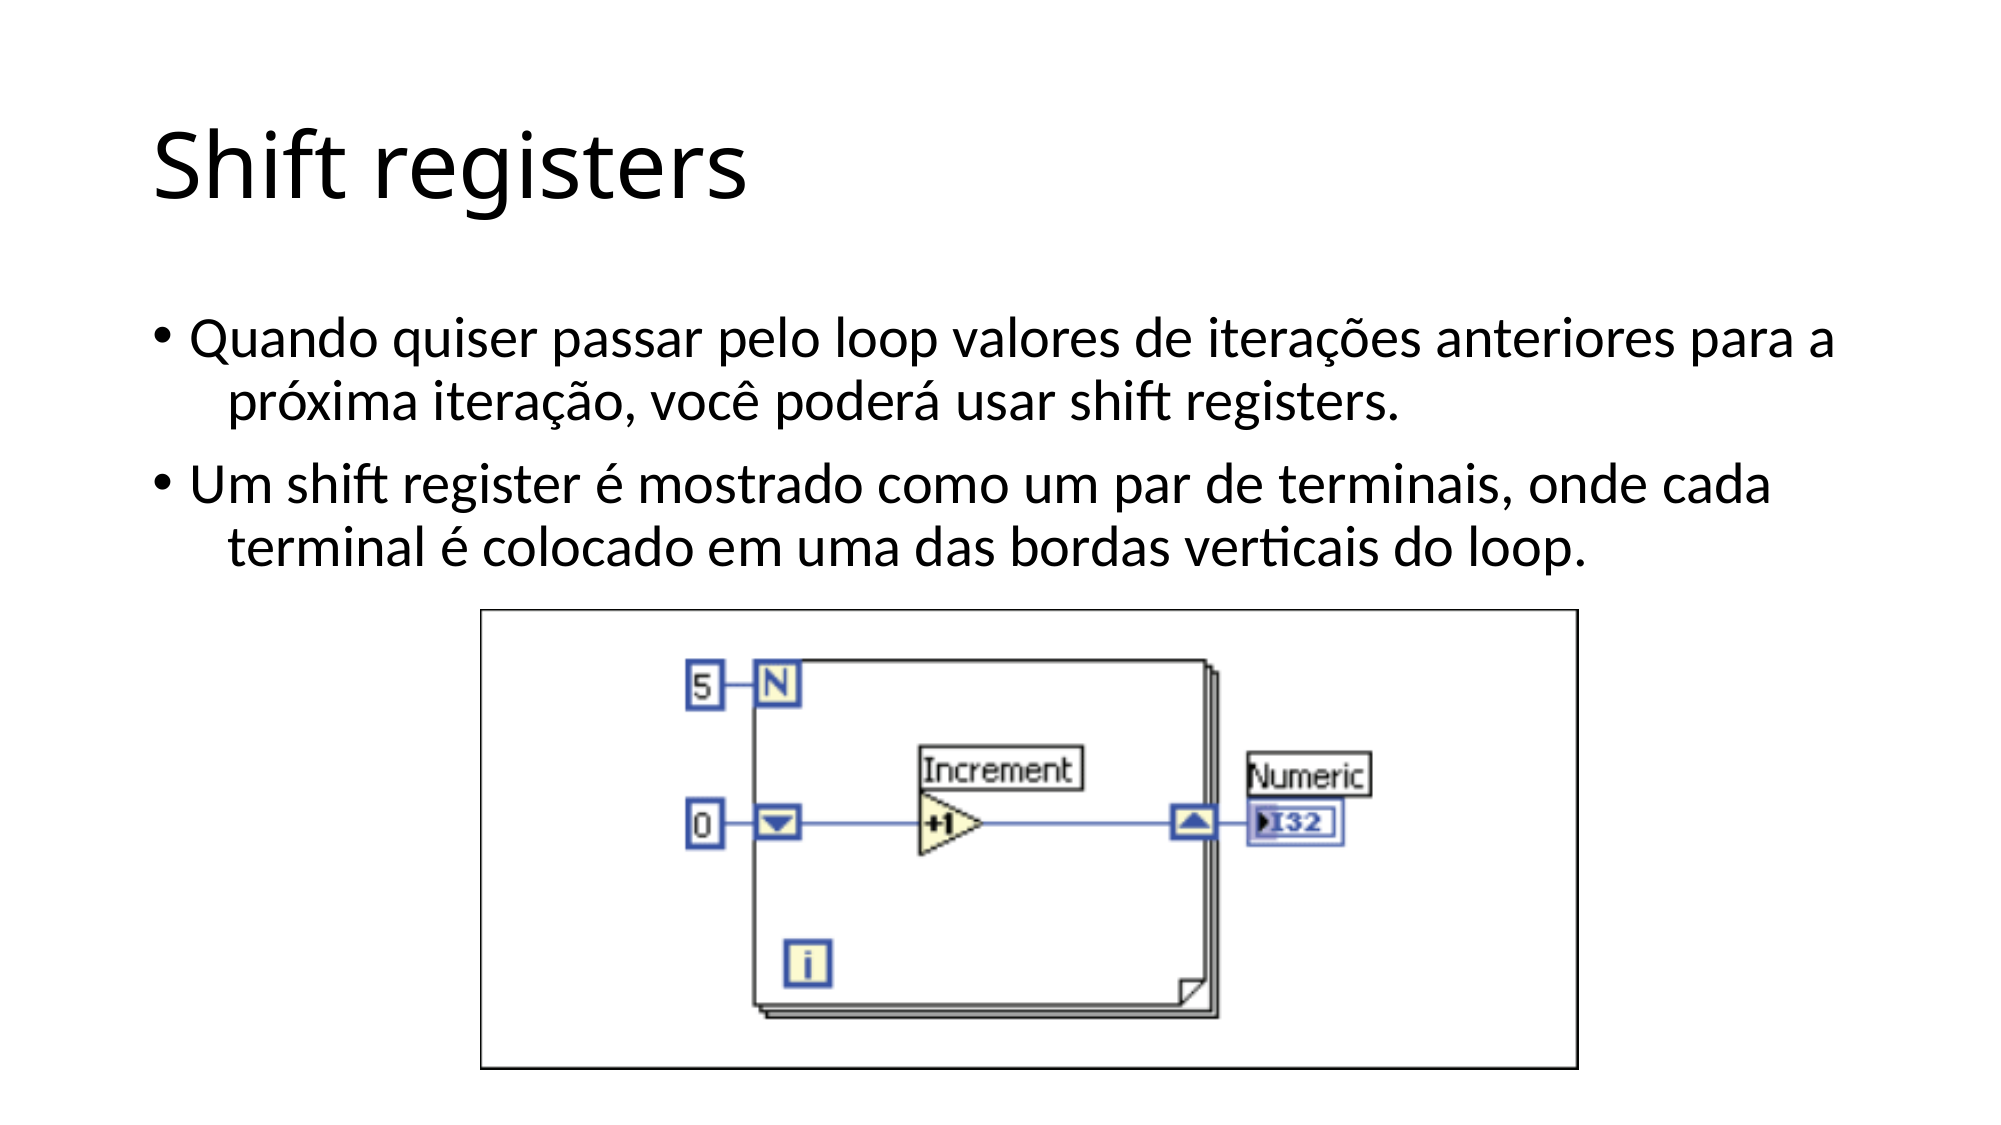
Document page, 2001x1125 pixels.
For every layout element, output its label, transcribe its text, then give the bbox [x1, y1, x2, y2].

list Quando quiser passar pelo loop valores de iterações anteriores para a próxima iteração, você poderá usar shift registers. Um shift register é mostrado como um par de terminais, onde cada terminal é colocado em uma das bordas verticais do loop. [137, 299, 1863, 1014]
picture [480, 609, 1579, 1070]
title Shift registers [137, 59, 1863, 278]
